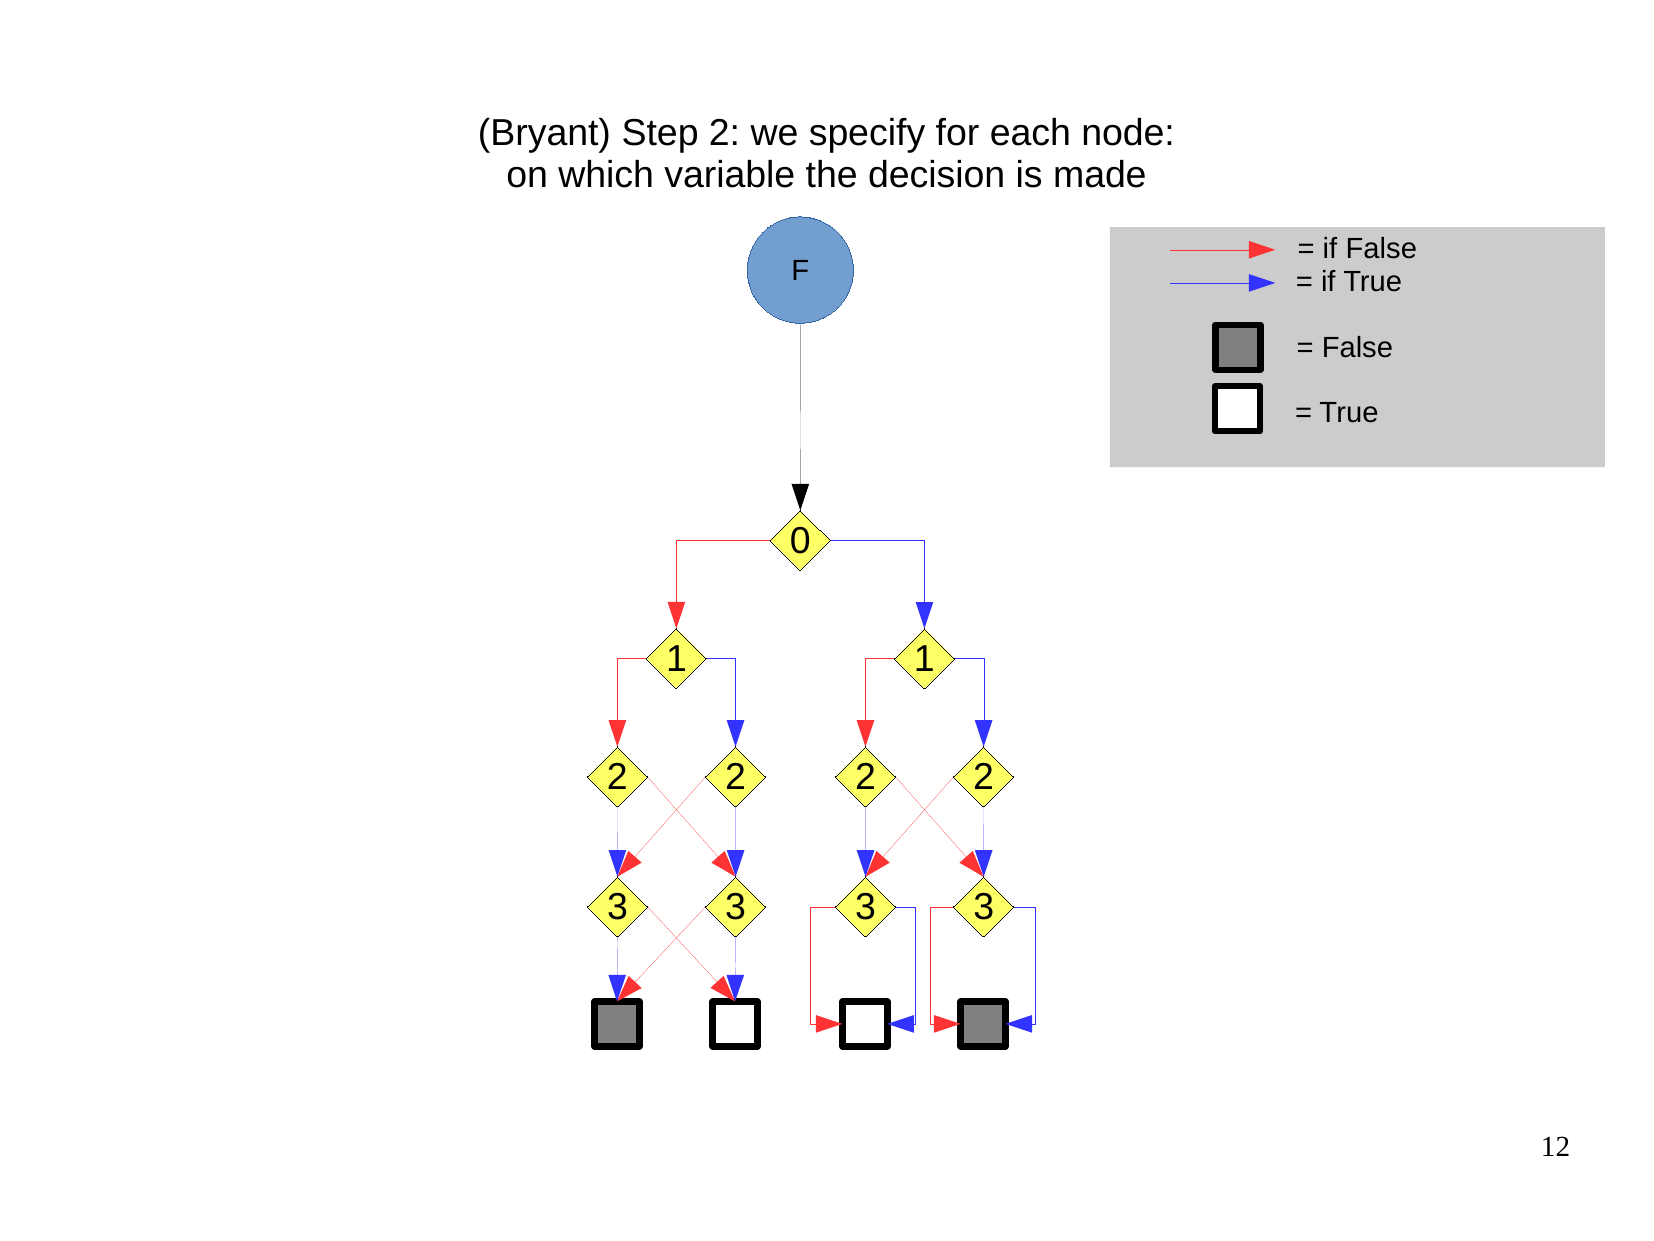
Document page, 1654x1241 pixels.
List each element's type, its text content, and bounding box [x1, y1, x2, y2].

text_box [594, 1001, 640, 1047]
text_box 3 [587, 876, 648, 937]
text_box 3 [953, 876, 1014, 937]
text_box [1215, 324, 1261, 370]
title (Bryant) Step 2: we specify for each node: on which variable the decision is made [82, 49, 1571, 257]
text_box [712, 1001, 758, 1047]
text_box 2 [953, 746, 1014, 807]
text_box 2 [835, 746, 896, 807]
text_box 2 [587, 746, 648, 807]
text_box 1 [646, 628, 707, 689]
text_box 1 [894, 628, 955, 689]
text_box F [747, 216, 854, 324]
text_box 2 [705, 746, 766, 807]
text_box [960, 1001, 1006, 1047]
text_box [842, 1001, 888, 1047]
text_box 0 [770, 510, 831, 571]
text_box = if False = if True = False = True [1109, 227, 1605, 468]
text_box 3 [835, 876, 896, 937]
text_box 3 [705, 876, 766, 937]
text_box [1215, 386, 1261, 432]
